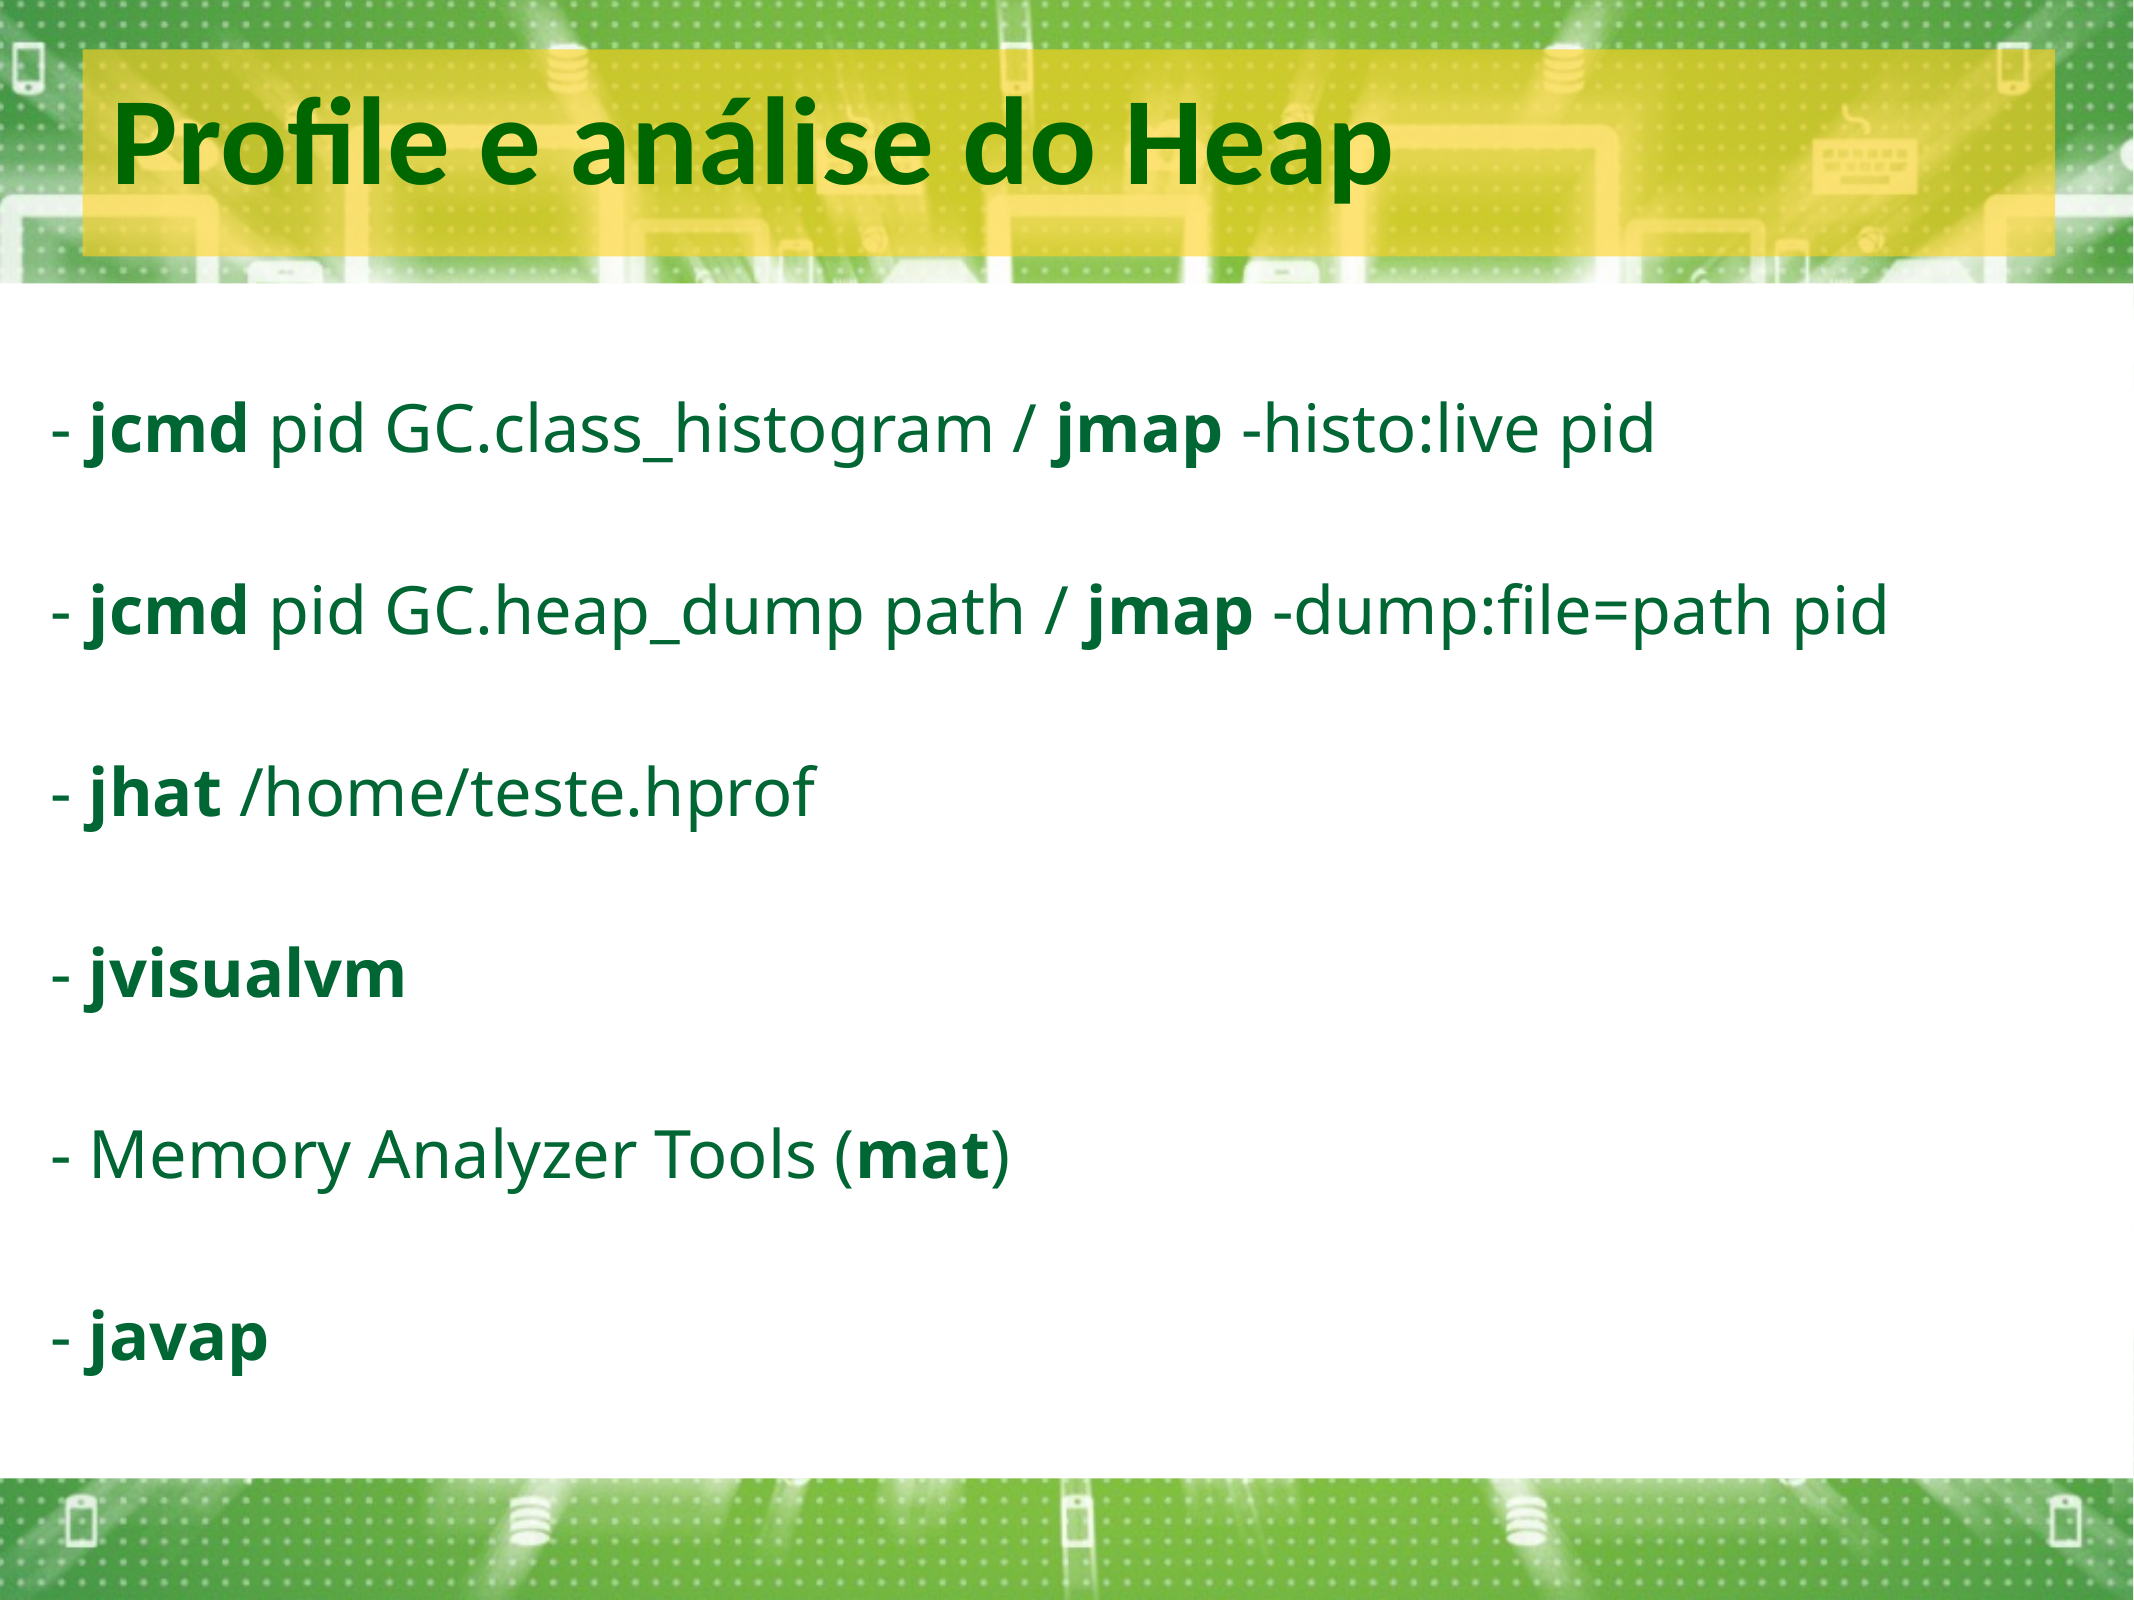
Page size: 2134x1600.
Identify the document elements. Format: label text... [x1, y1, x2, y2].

picture [0, 1479, 2134, 1600]
text_box - jcmd pid GC.class_histogram / jmap -histo:live pid - jcmd pid GC.heap_dump path / jmap -dump:file=path pid - jhat /home/teste.hprof - jvisualvm - Memory Analyzer Tools (mat) - javap [0, 283, 2134, 1394]
title Profile e análise do Heap [82, 49, 2056, 257]
picture [0, 0, 2134, 283]
